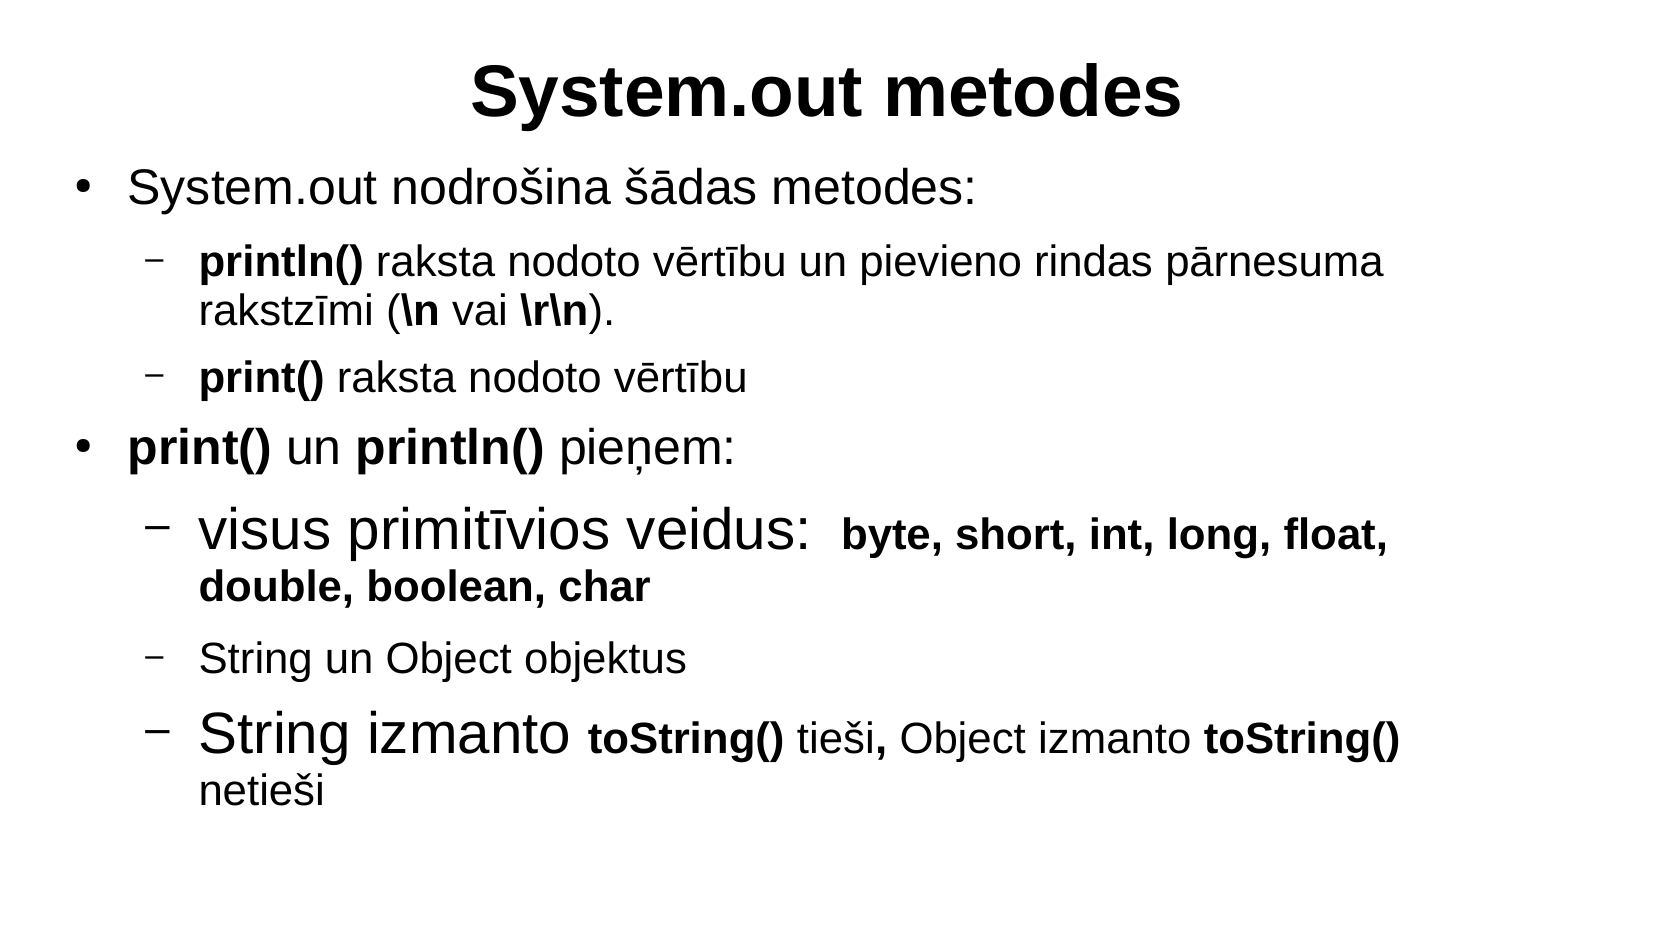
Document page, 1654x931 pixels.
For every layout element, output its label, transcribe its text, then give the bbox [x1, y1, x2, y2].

title System.out metodes [82, 50, 1571, 133]
list System.out nodrošina šādas metodes: println() raksta nodoto vērtību un pievieno rindas pārnesuma rakstzīmi (\n vai \r\n). print() raksta nodoto vērtību print() un println() pieņem: visus primitīvios veidus: byte, short, int, long, float, double, boolean, char String un Object objektus String izmanto toString() tieši, Object izmanto toString() netieši [56, 159, 1512, 880]
